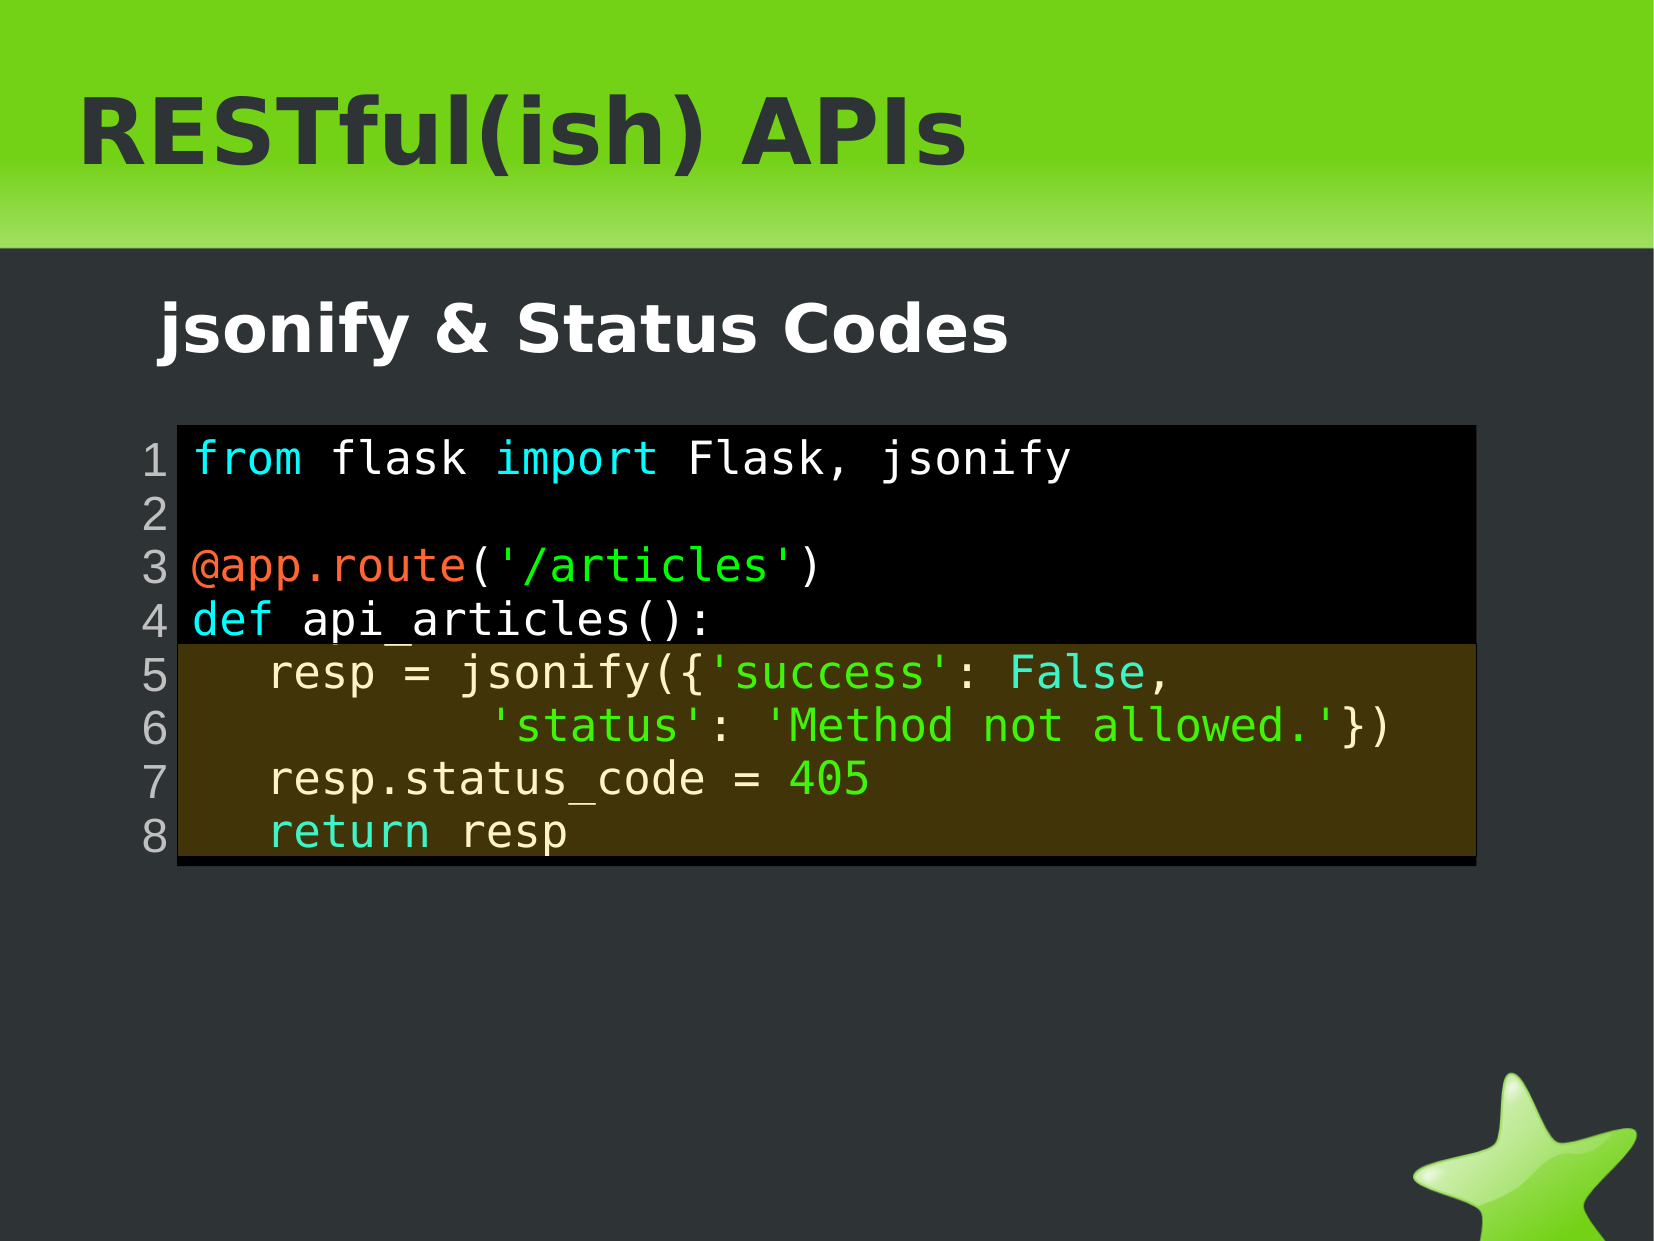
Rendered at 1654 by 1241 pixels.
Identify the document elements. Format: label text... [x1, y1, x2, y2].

list jsonify & Status Codes [70, 290, 1560, 1182]
picture [0, 0, 1654, 1241]
text_box [177, 643, 1477, 857]
title RESTful(ish) APIs [76, 29, 1565, 237]
